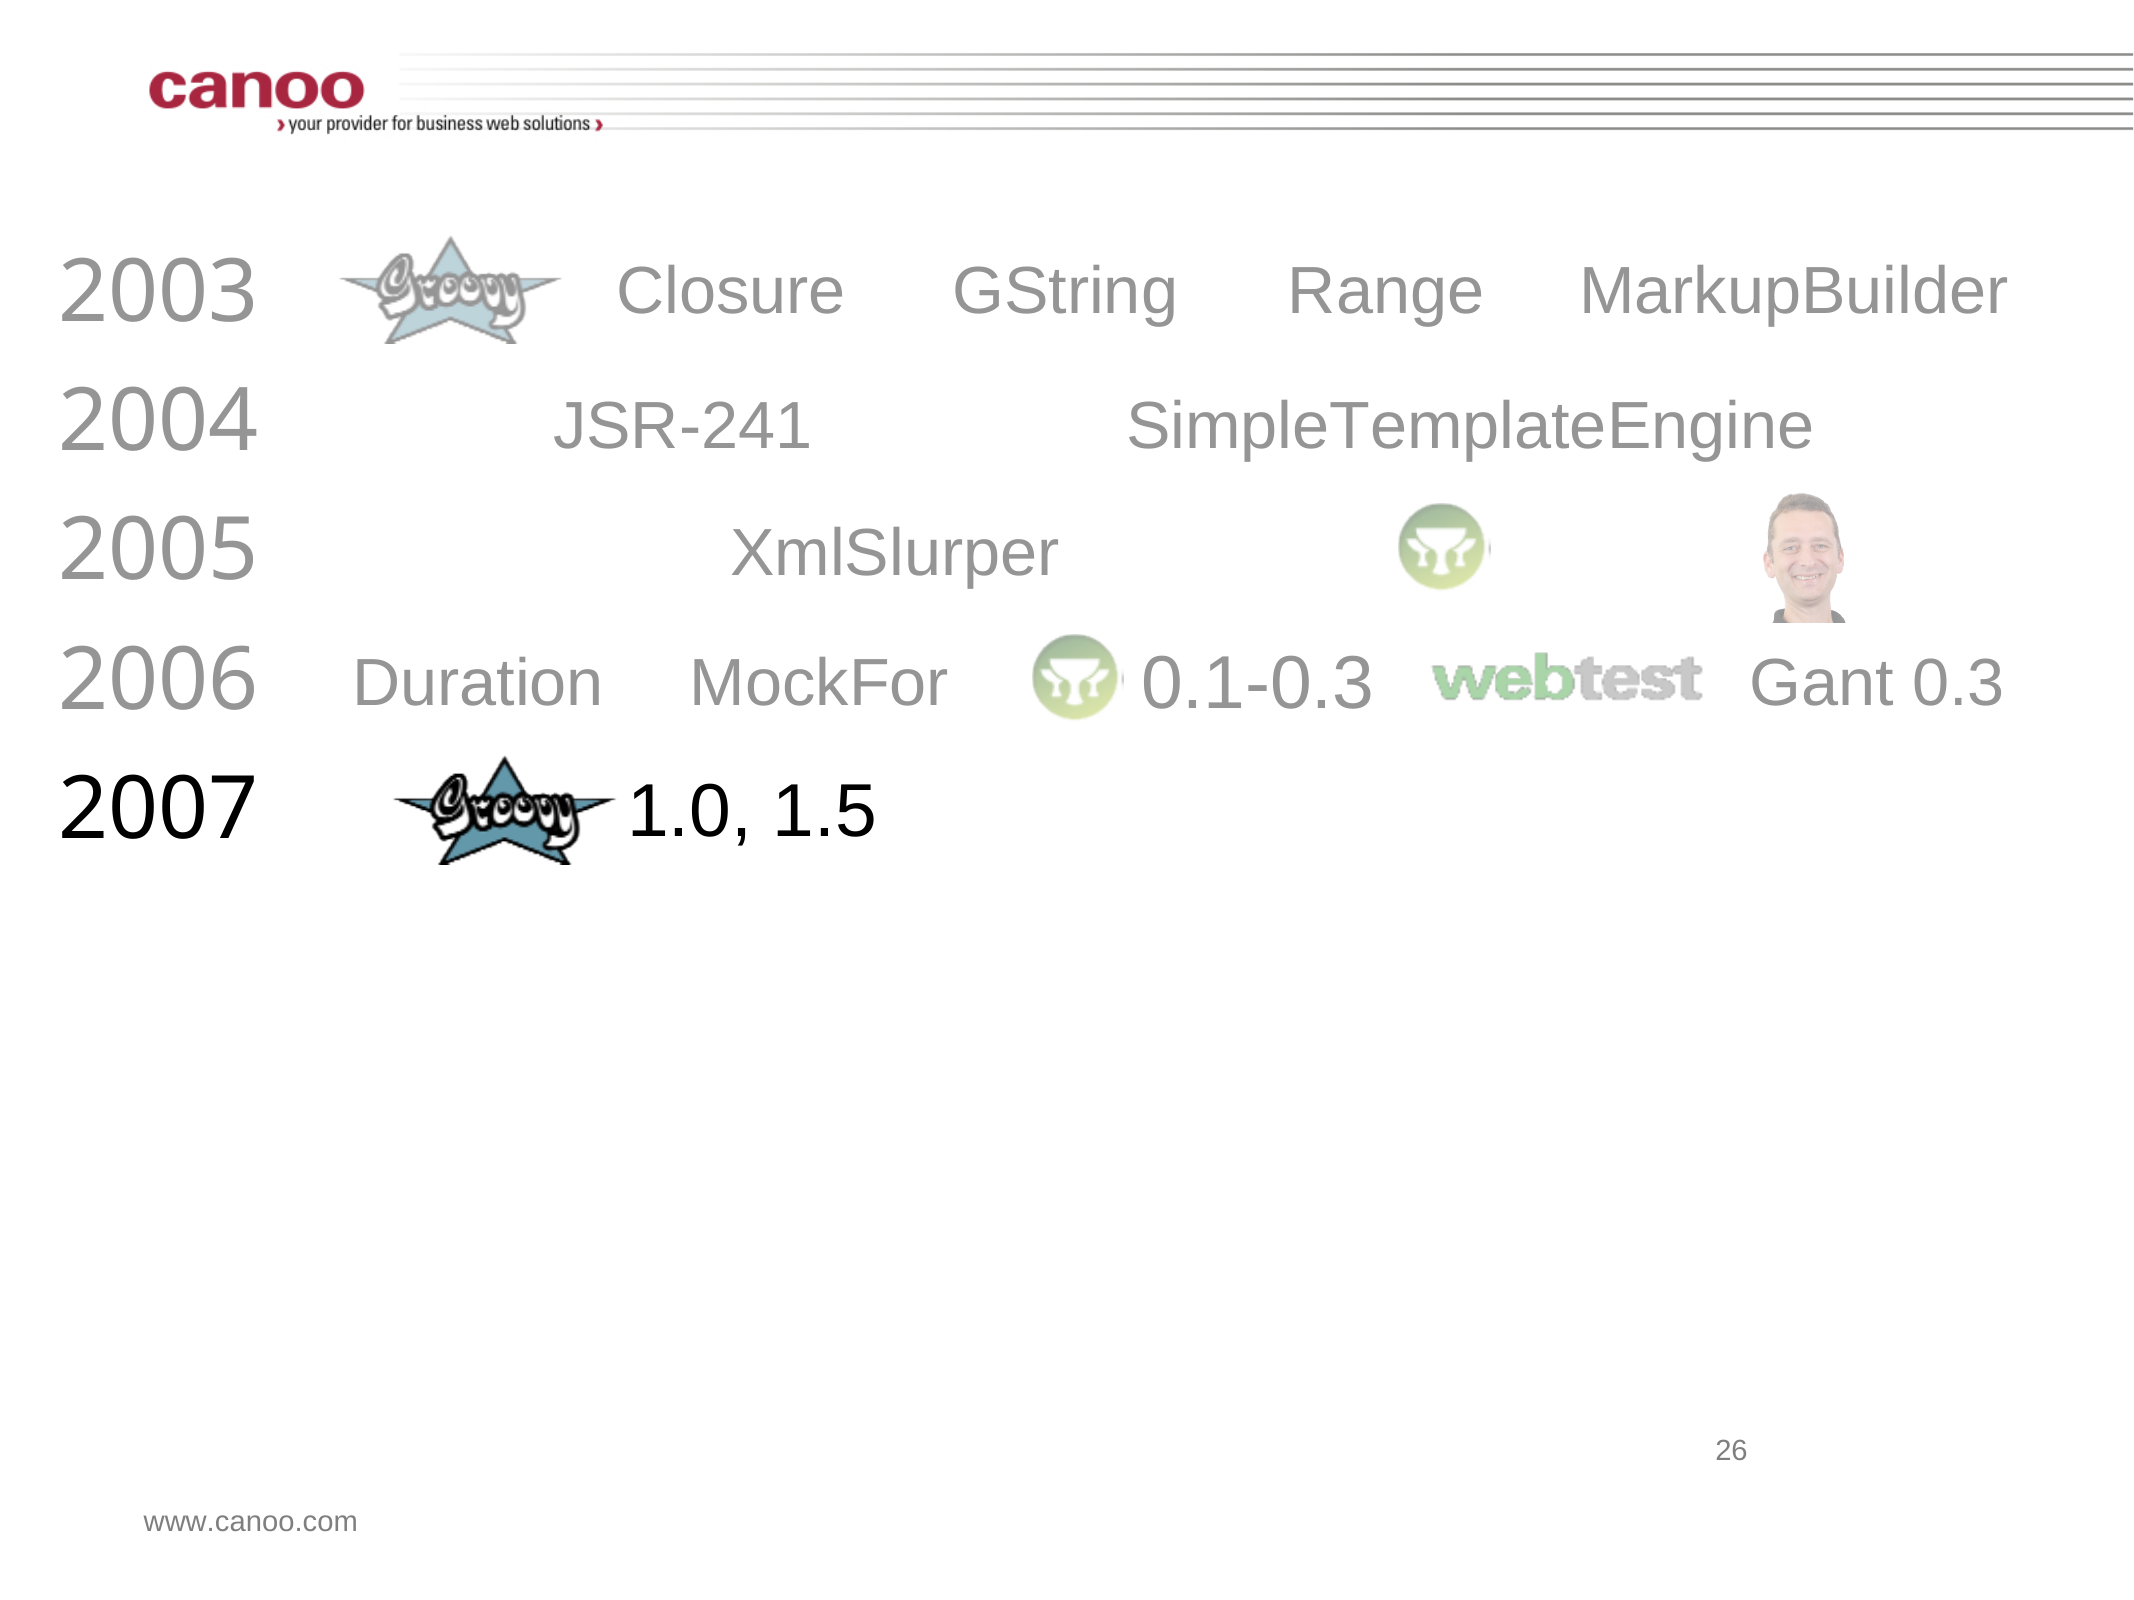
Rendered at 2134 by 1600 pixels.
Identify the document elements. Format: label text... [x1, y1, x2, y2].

picture [37, 225, 2101, 865]
text_box 2007 [43, 751, 297, 864]
picture [0, 21, 2134, 188]
text_box 1.0, 1.5 [612, 754, 892, 860]
text_box <number> [1705, 1423, 1758, 1474]
